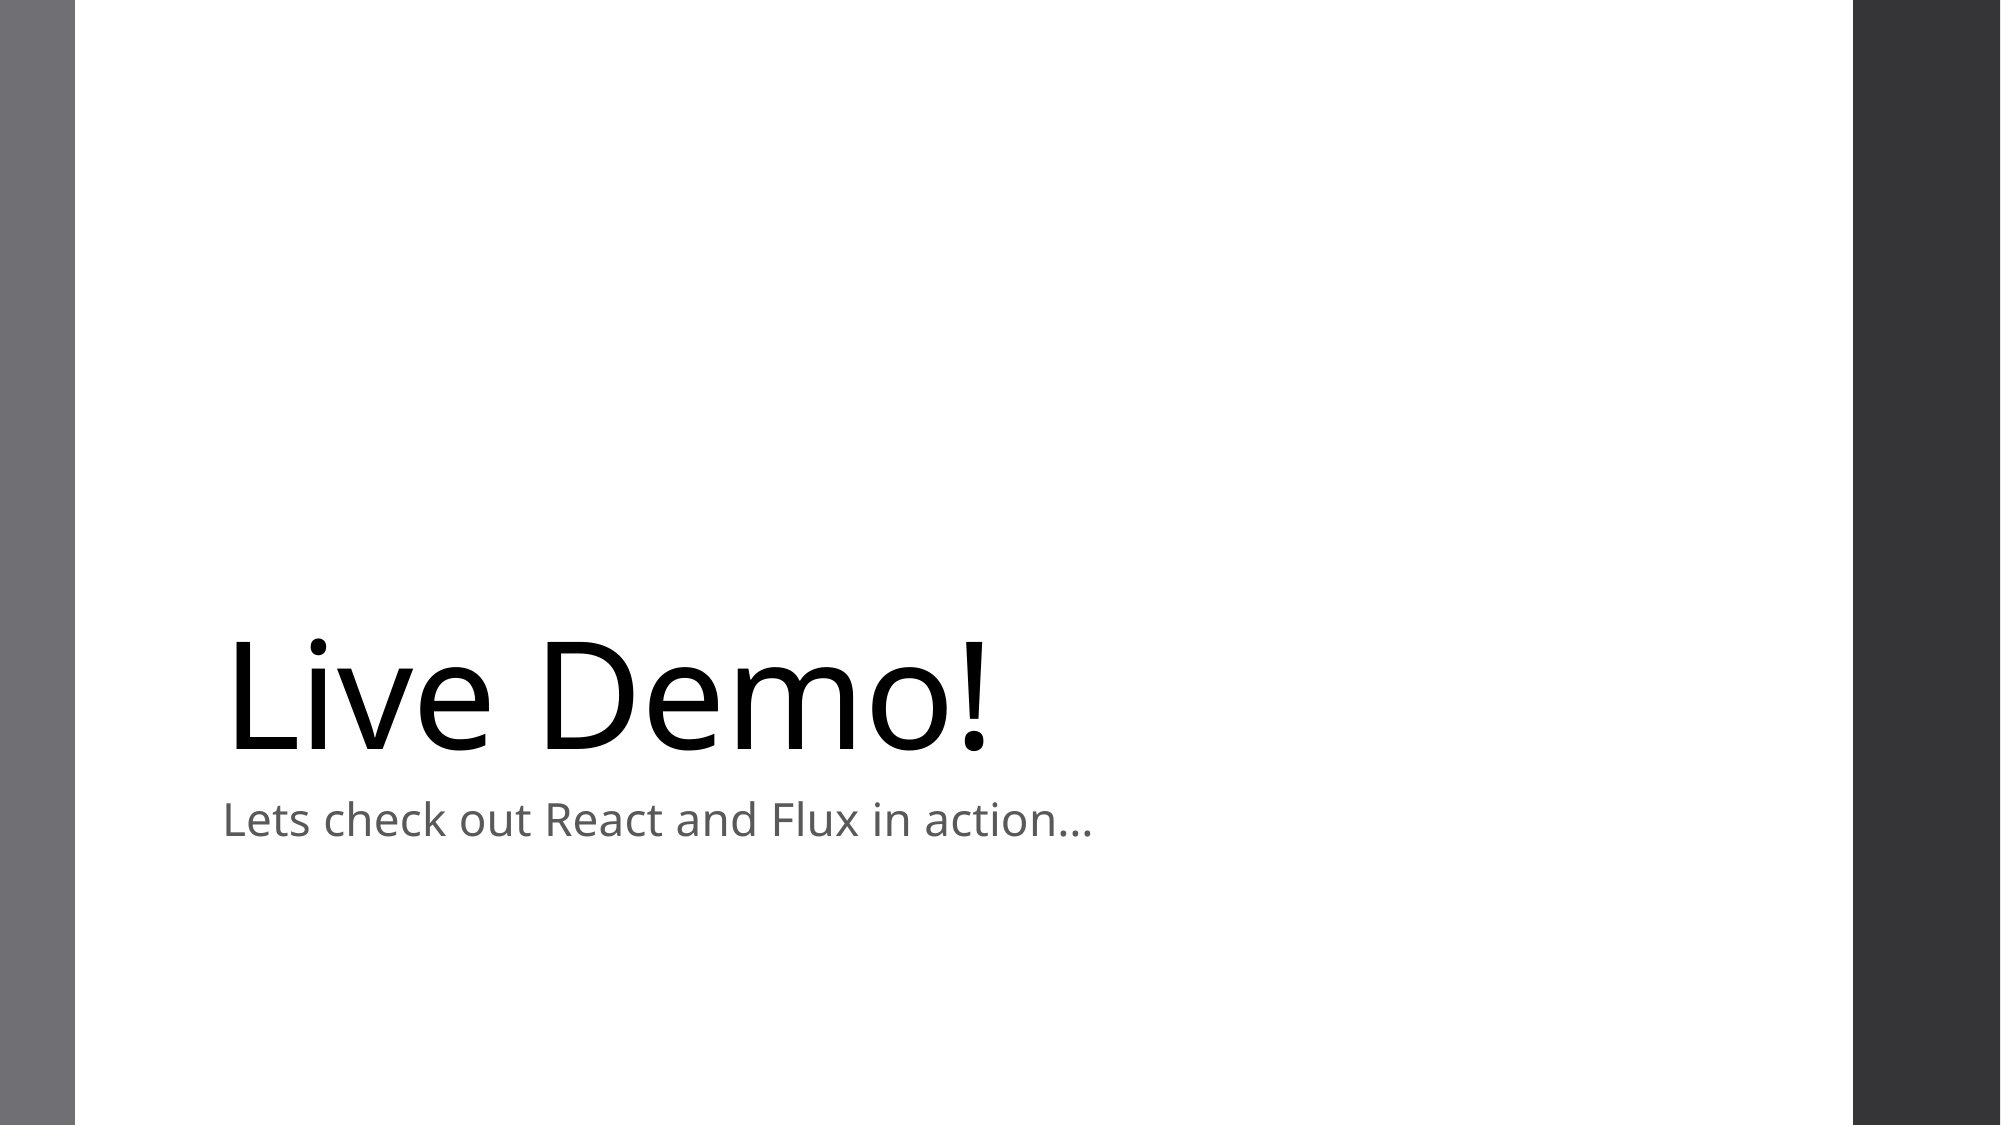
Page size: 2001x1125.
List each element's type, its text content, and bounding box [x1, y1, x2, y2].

list Lets check out React and Flux in action… [206, 787, 1752, 1066]
title Live Demo! [206, 124, 1752, 787]
